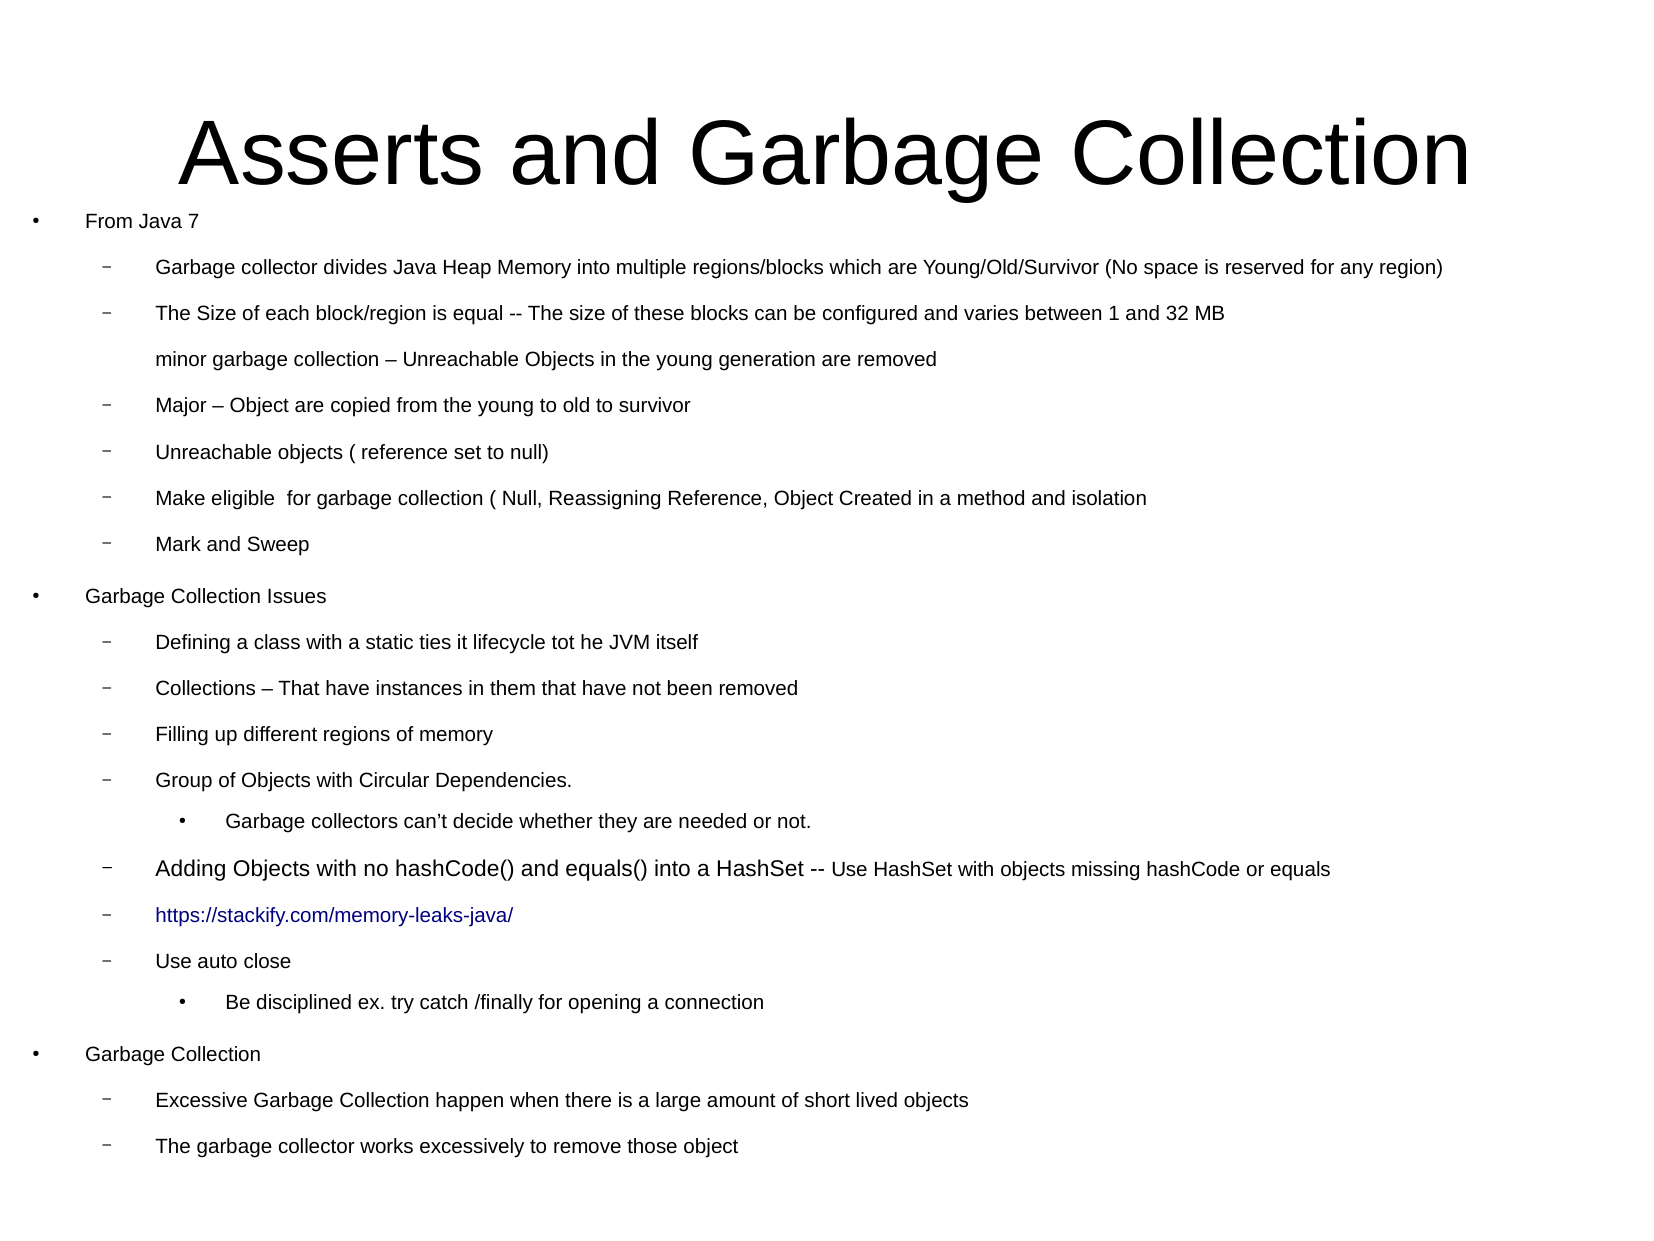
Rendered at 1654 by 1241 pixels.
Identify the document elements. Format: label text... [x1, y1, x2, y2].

title Asserts and Garbage Collection [82, 49, 1571, 257]
list From Java 7 Garbage collector divides Java Heap Memory into multiple regions/blocks which are Young/Old/Survivor (No space is reserved for any region) The Size of each block/region is equal -- The size of these blocks can be configured and varies between 1 and 32 MB minor garbage collection – Unreachable Objects in the young generation are removed Major – Object are copied from the young to old to survivor Unreachable objects ( reference set to null) Make eligible for garbage collection ( Null, Reassigning Reference, Object Created in a method and isolation Mark and Sweep Garbage Collection Issues Defining a class with a static ties it lifecycle tot he JVM itself Collections – That have instances in them that have not been removed Filling up different regions of memory Group of Objects with Circular Dependencies. Garbage collectors can’t decide whether they are needed or not. Adding Objects with no hashCode() and equals() into a HashSet -- Use HashSet with objects missing hashCode or equals https://stackify.com/memory-leaks-java/ Use auto close Be disciplined ex. try catch /finally for opening a connection Garbage Collection Excessive Garbage Collection happen when there is a large amount of short lived objects The garbage collector works excessively to remove those object [15, 210, 1561, 1171]
